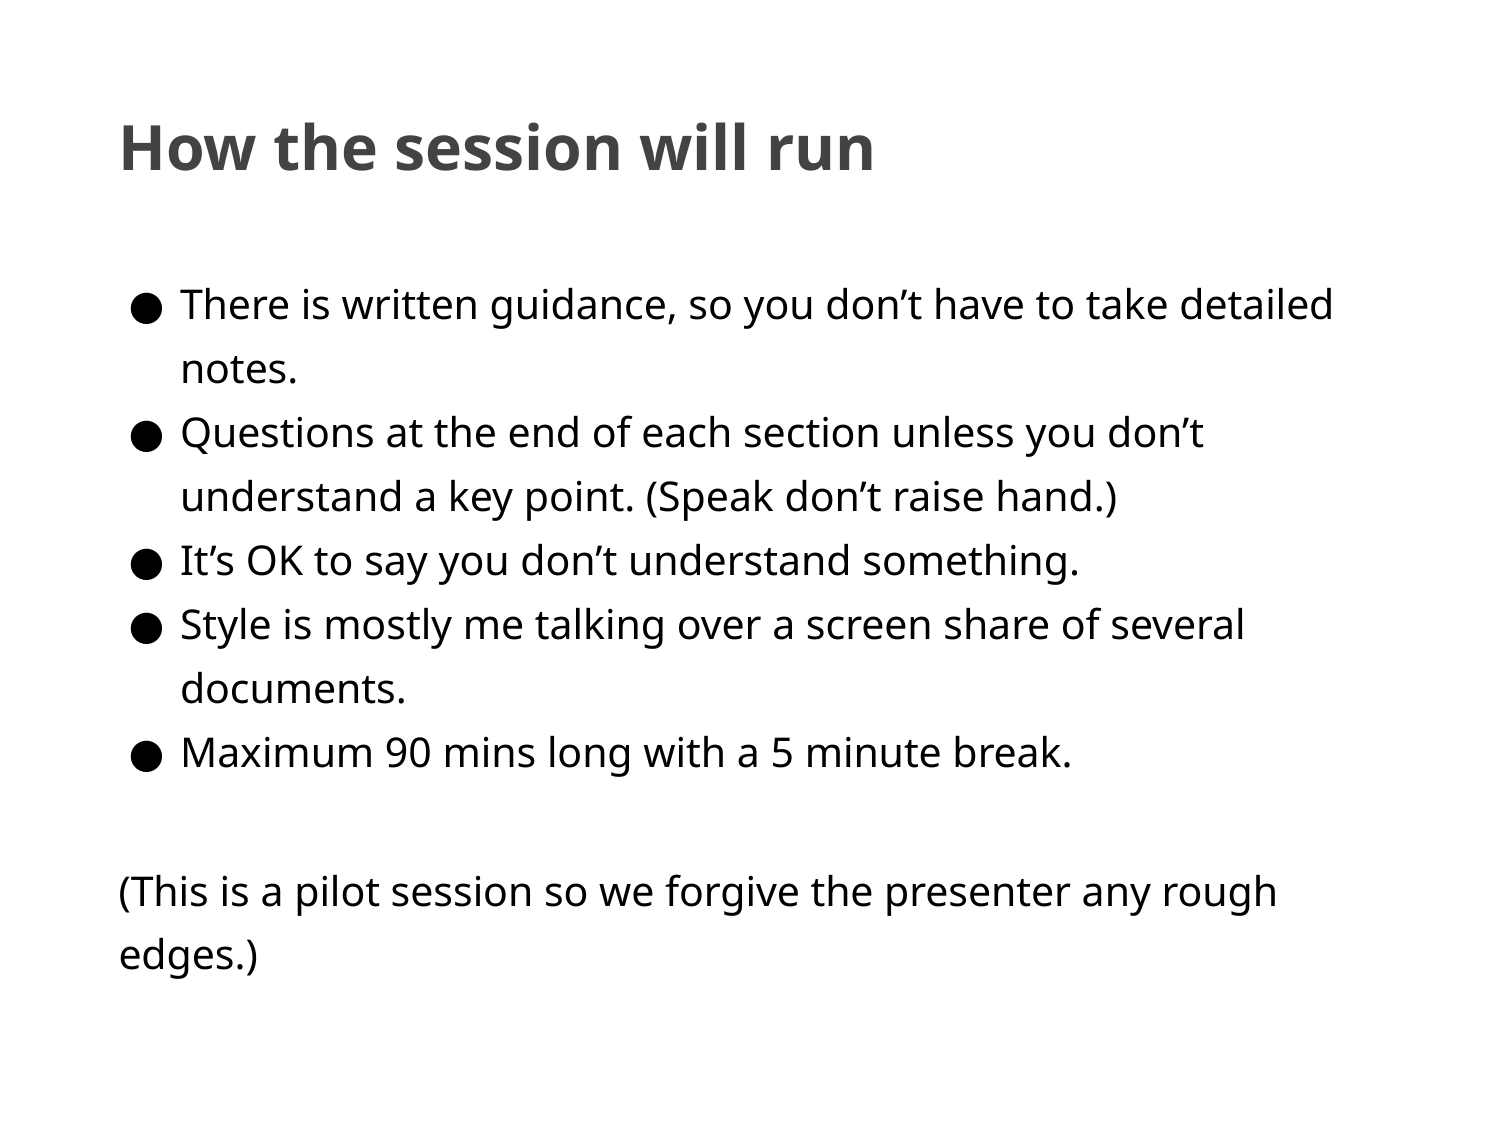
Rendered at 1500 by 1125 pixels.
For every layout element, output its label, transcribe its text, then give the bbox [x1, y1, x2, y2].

title How the session will run [103, 89, 1397, 215]
list There is written guidance, so you don’t have to take detailed notes. Questions at the end of each section unless you don’t understand a key point. (Speak don’t raise hand.) It’s OK to say you don’t understand something. Style is mostly me talking over a screen share of several documents. Maximum 90 mins long with a 5 minute break. (This is a pilot session so we forgive the presenter any rough edges.) [103, 252, 1397, 1000]
